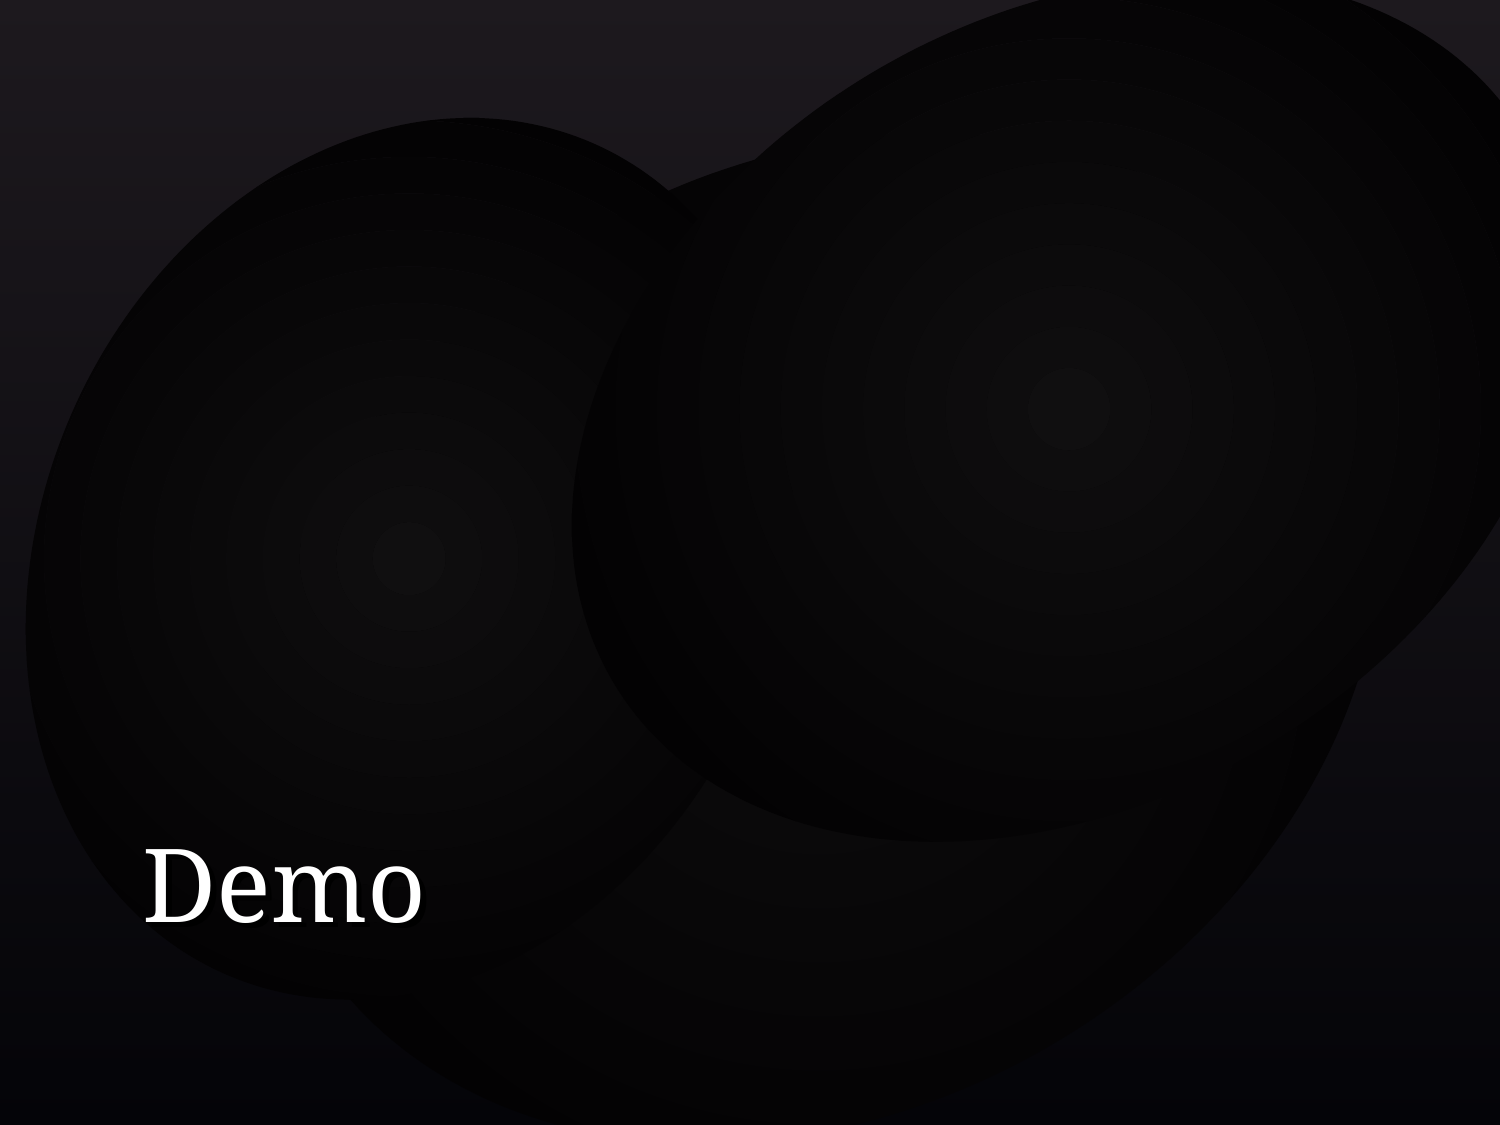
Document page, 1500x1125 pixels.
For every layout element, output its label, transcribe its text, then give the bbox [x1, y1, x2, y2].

title Demo [127, 800, 1366, 951]
